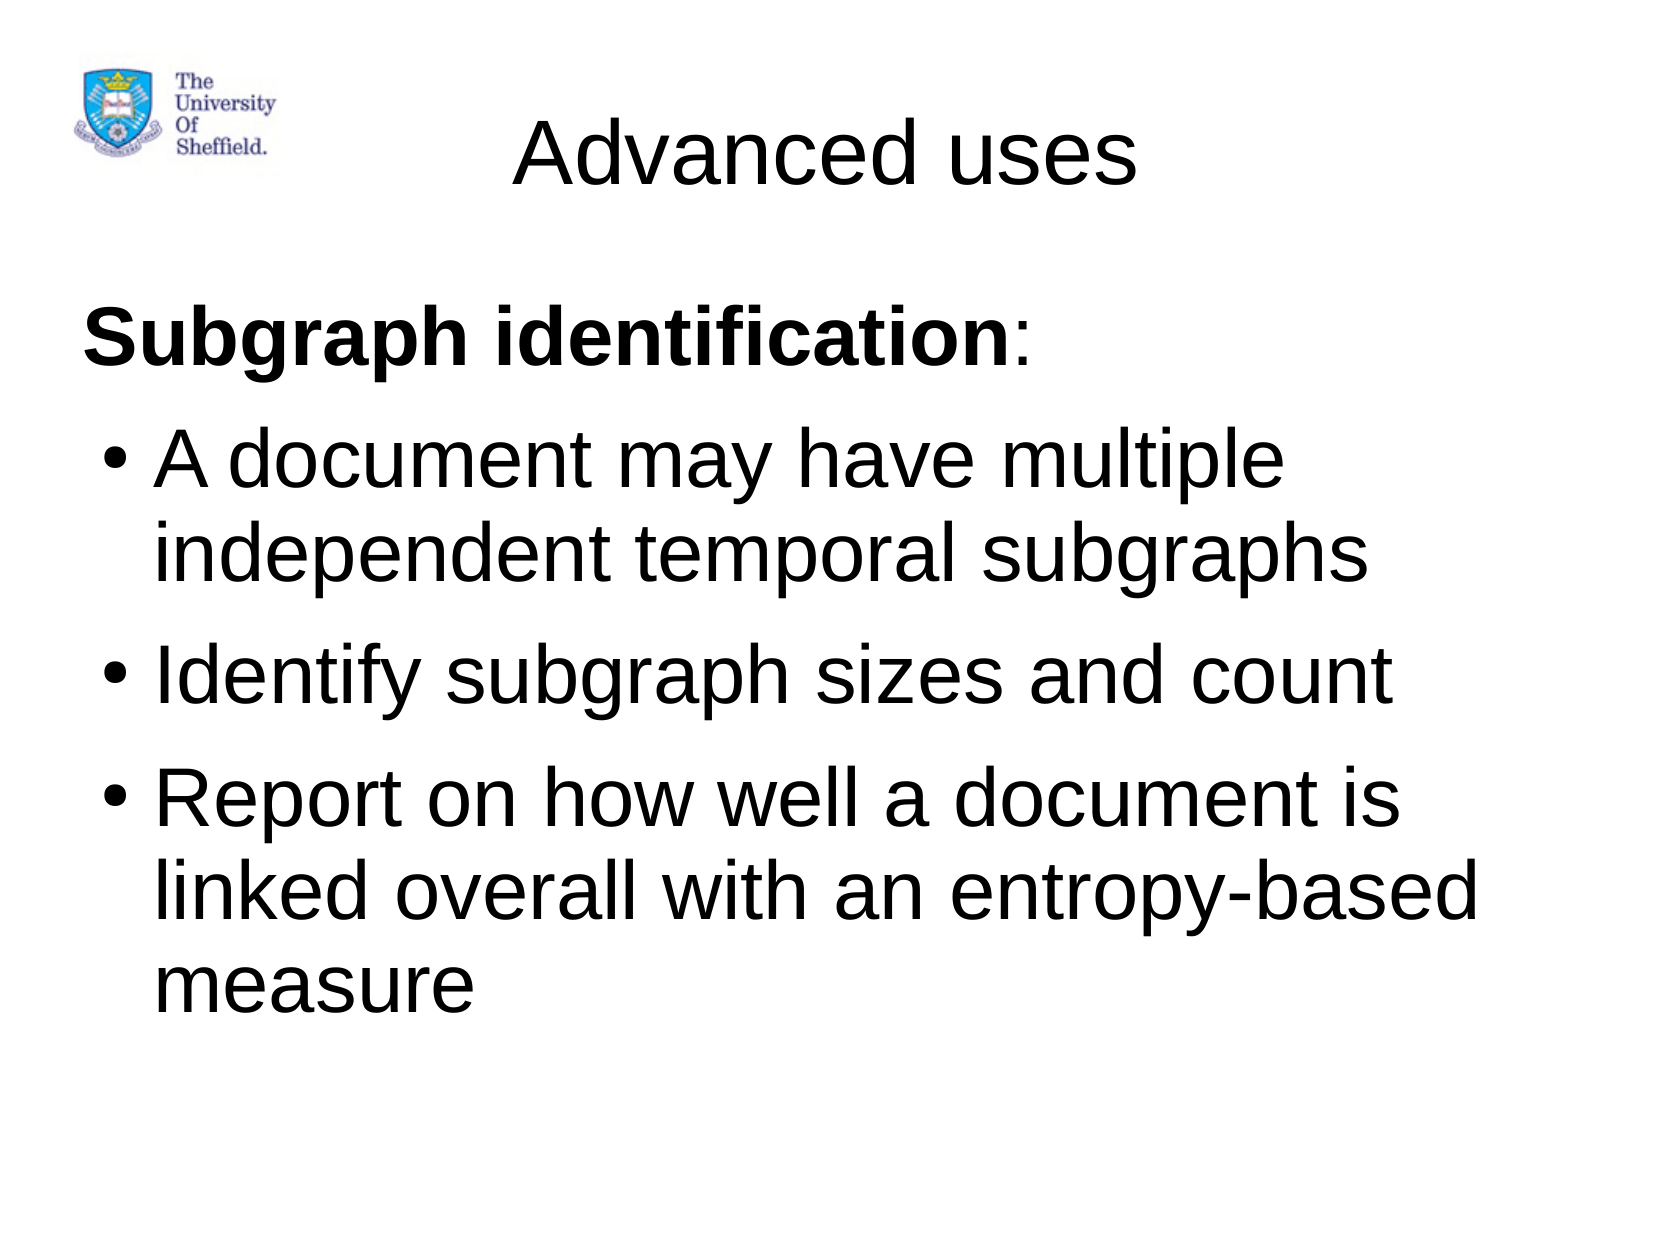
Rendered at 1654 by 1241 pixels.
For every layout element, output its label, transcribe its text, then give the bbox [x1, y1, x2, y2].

picture [29, 52, 366, 178]
list Subgraph identification: A document may have multiple independent temporal subgraphs Identify subgraph sizes and count Report on how well a document is linked overall with an entropy-based measure [82, 290, 1571, 1109]
title Advanced uses [82, 49, 1571, 257]
